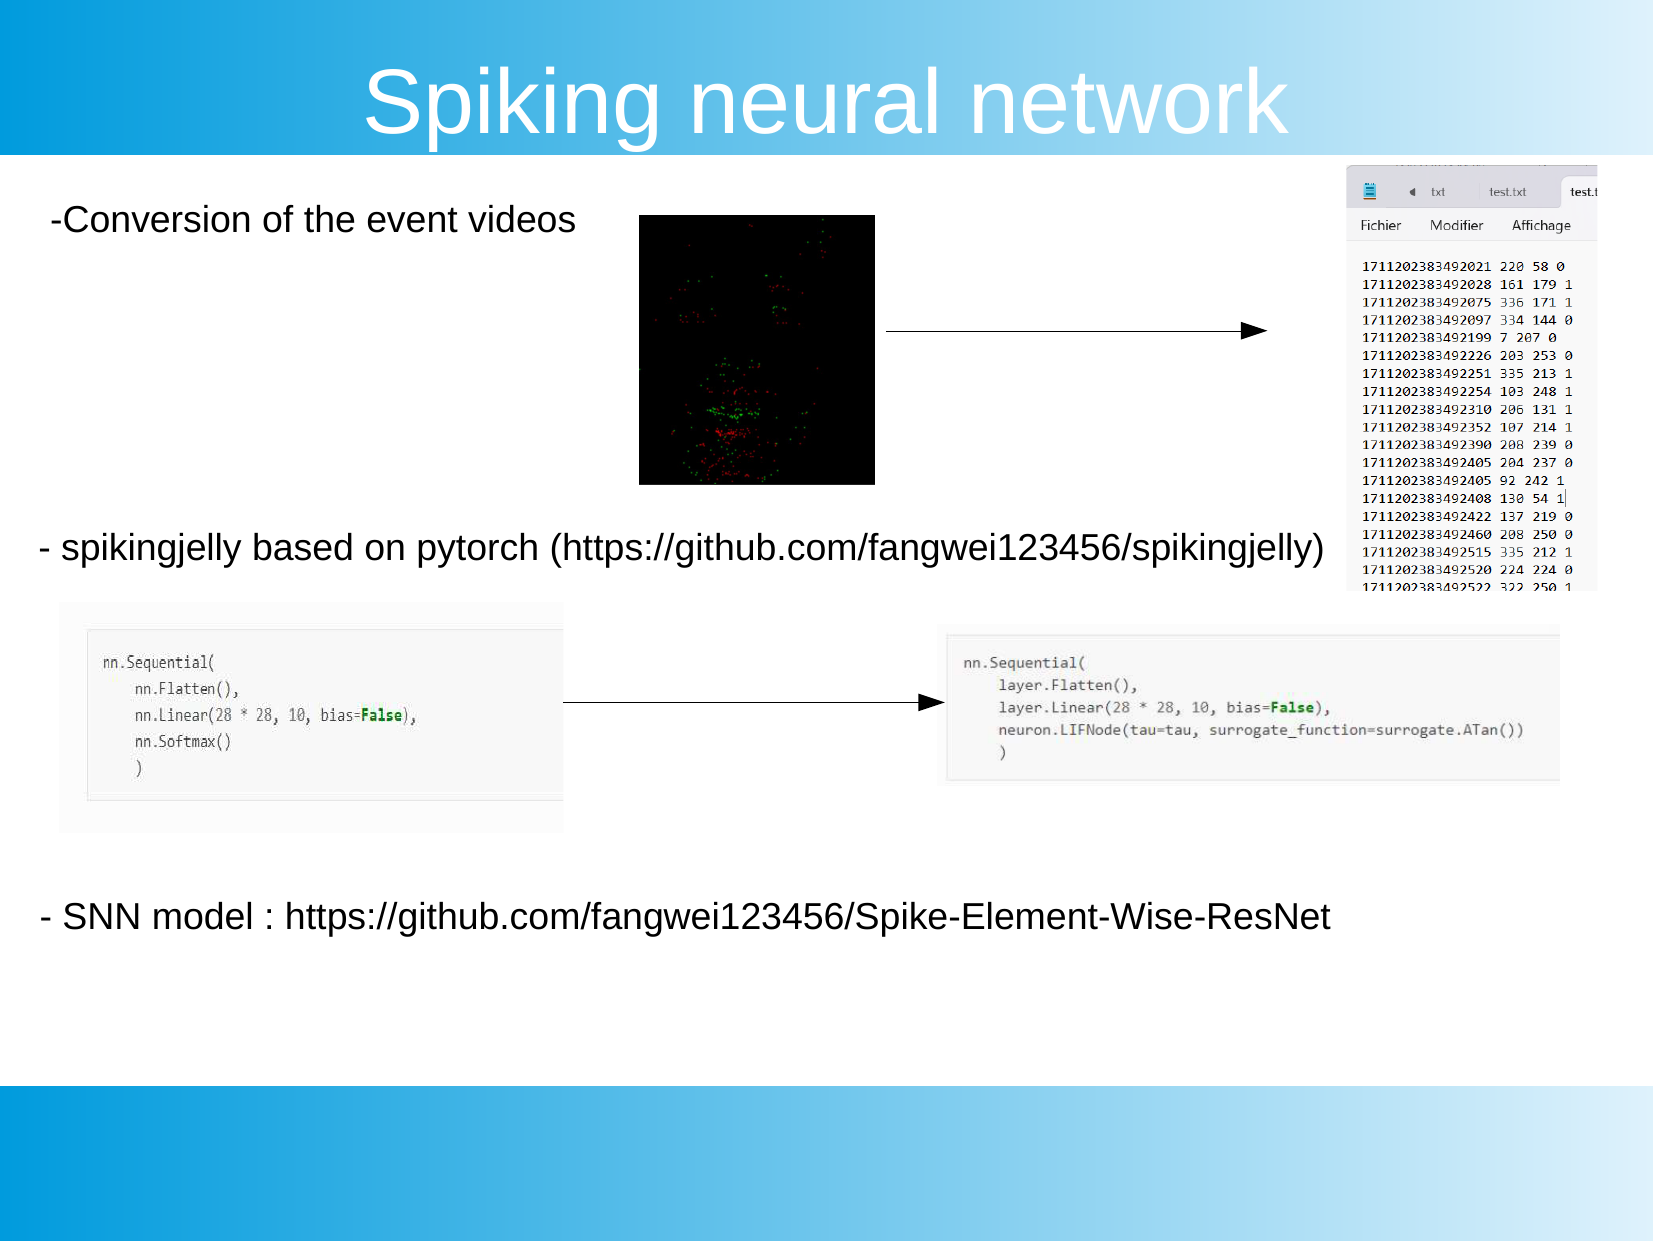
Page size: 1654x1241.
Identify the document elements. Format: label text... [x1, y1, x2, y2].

text_box - spikingjelly based on pytorch (https://github.com/fangwei123456/spikingjelly) [23, 519, 1471, 619]
picture [59, 602, 564, 833]
text_box -Conversion of the event videos [35, 191, 602, 249]
title Spiking neural network [82, 49, 1571, 155]
picture [639, 215, 875, 485]
picture [937, 624, 1560, 786]
text_box - SNN model : https://github.com/fangwei123456/Spike-Element-Wise-ResNet [24, 888, 1347, 945]
picture [1346, 165, 1598, 591]
